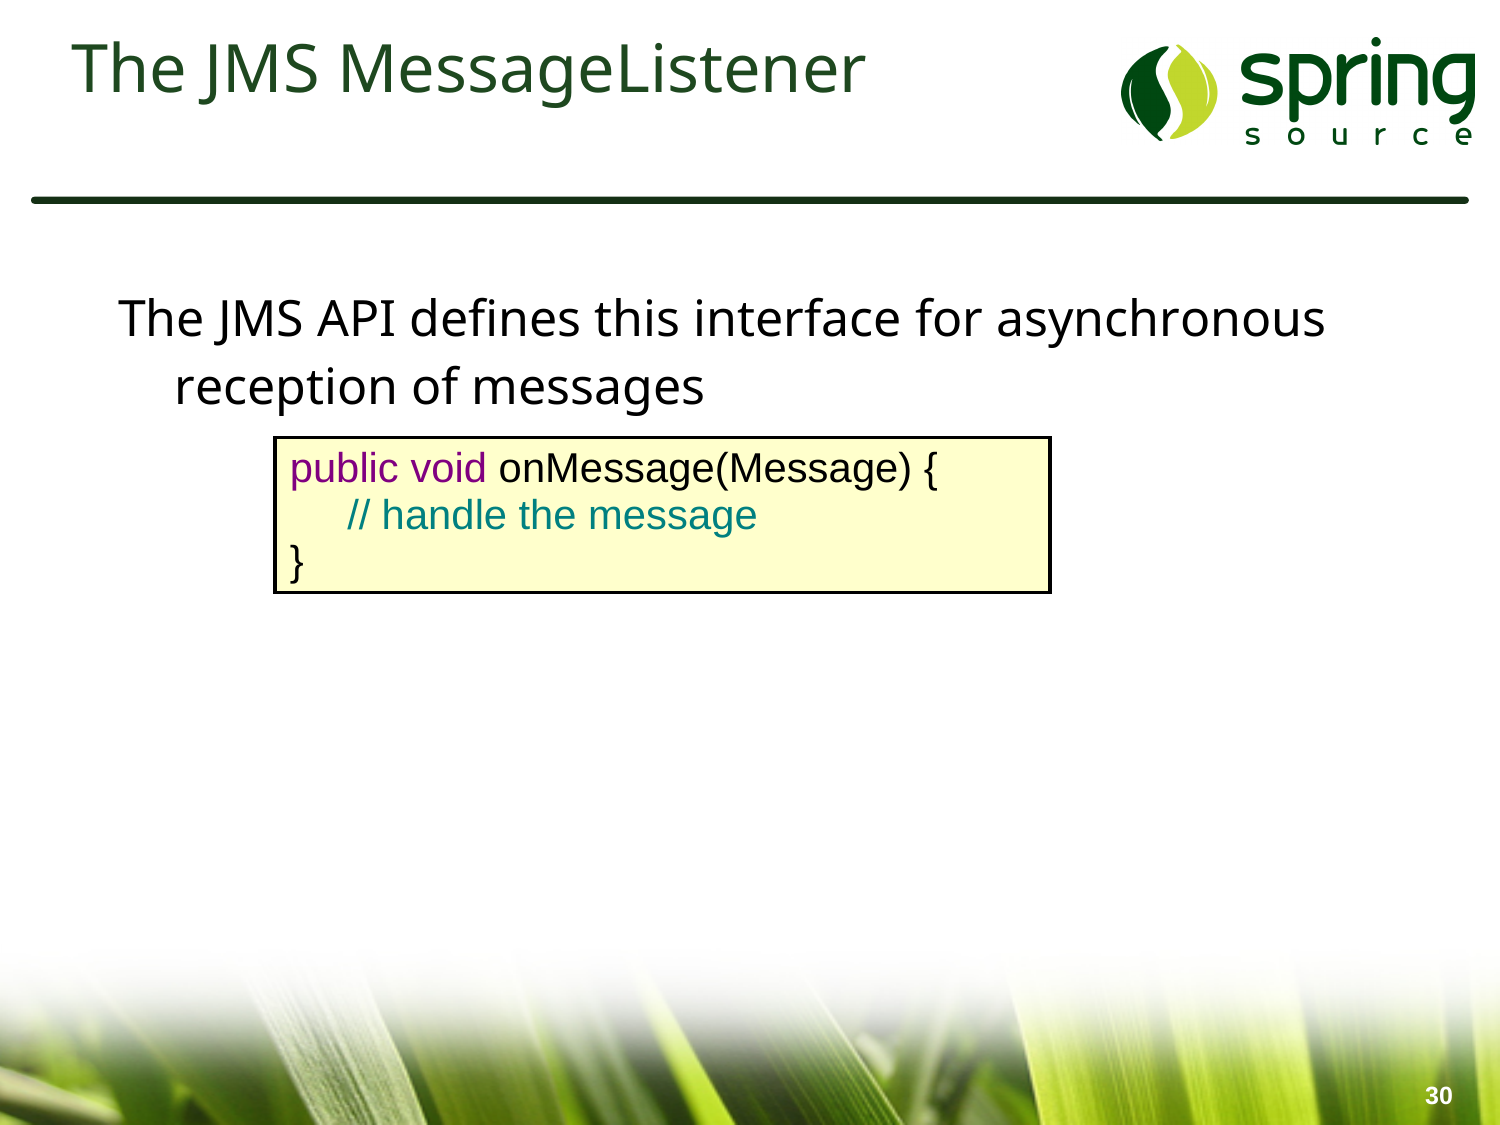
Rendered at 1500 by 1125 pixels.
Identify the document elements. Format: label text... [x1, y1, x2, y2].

picture [0, 944, 1500, 1125]
picture [1121, 37, 1475, 145]
title The JMS MessageListener [56, 13, 1089, 176]
text_box public void onMessage(Message) { // handle the message } [274, 437, 1051, 593]
list The JMS API defines this interface for asynchronous reception of messages [103, 275, 1394, 938]
